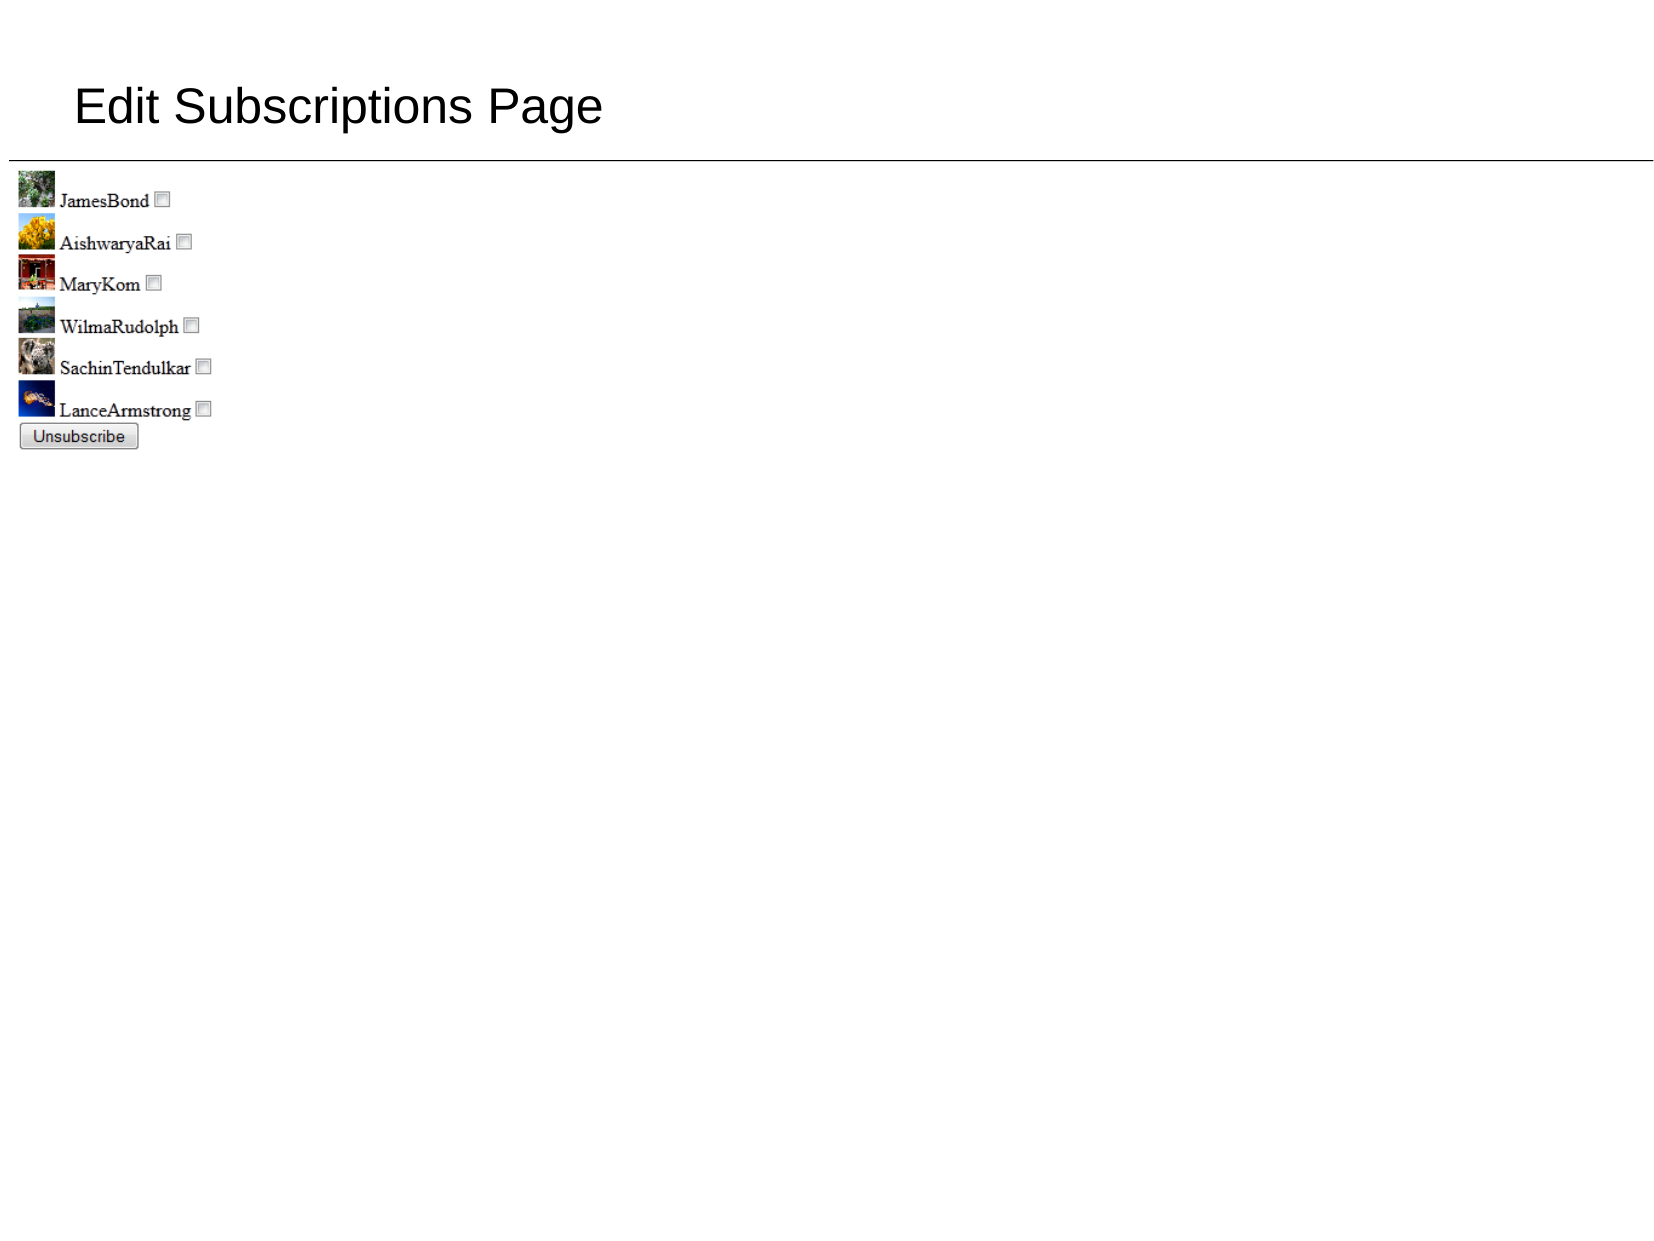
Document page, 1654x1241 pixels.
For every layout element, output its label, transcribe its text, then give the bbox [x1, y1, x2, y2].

text_box Edit Subscriptions Page [59, 70, 934, 142]
picture [9, 160, 1654, 1090]
